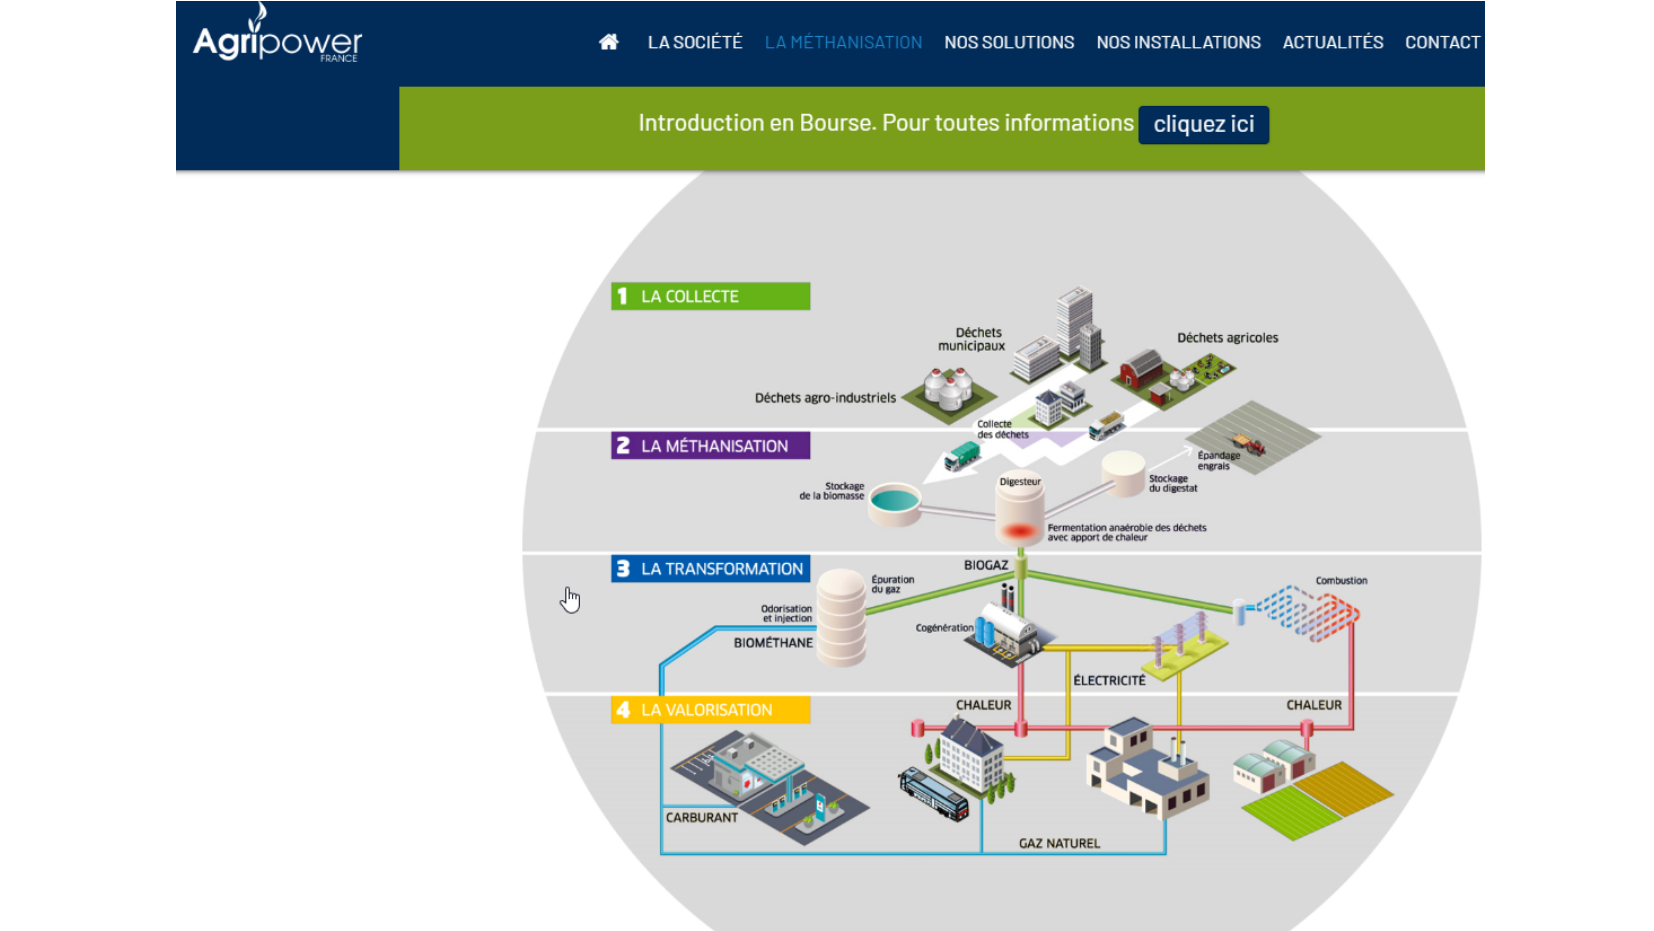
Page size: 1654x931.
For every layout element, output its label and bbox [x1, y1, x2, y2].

picture [176, 1, 1485, 931]
